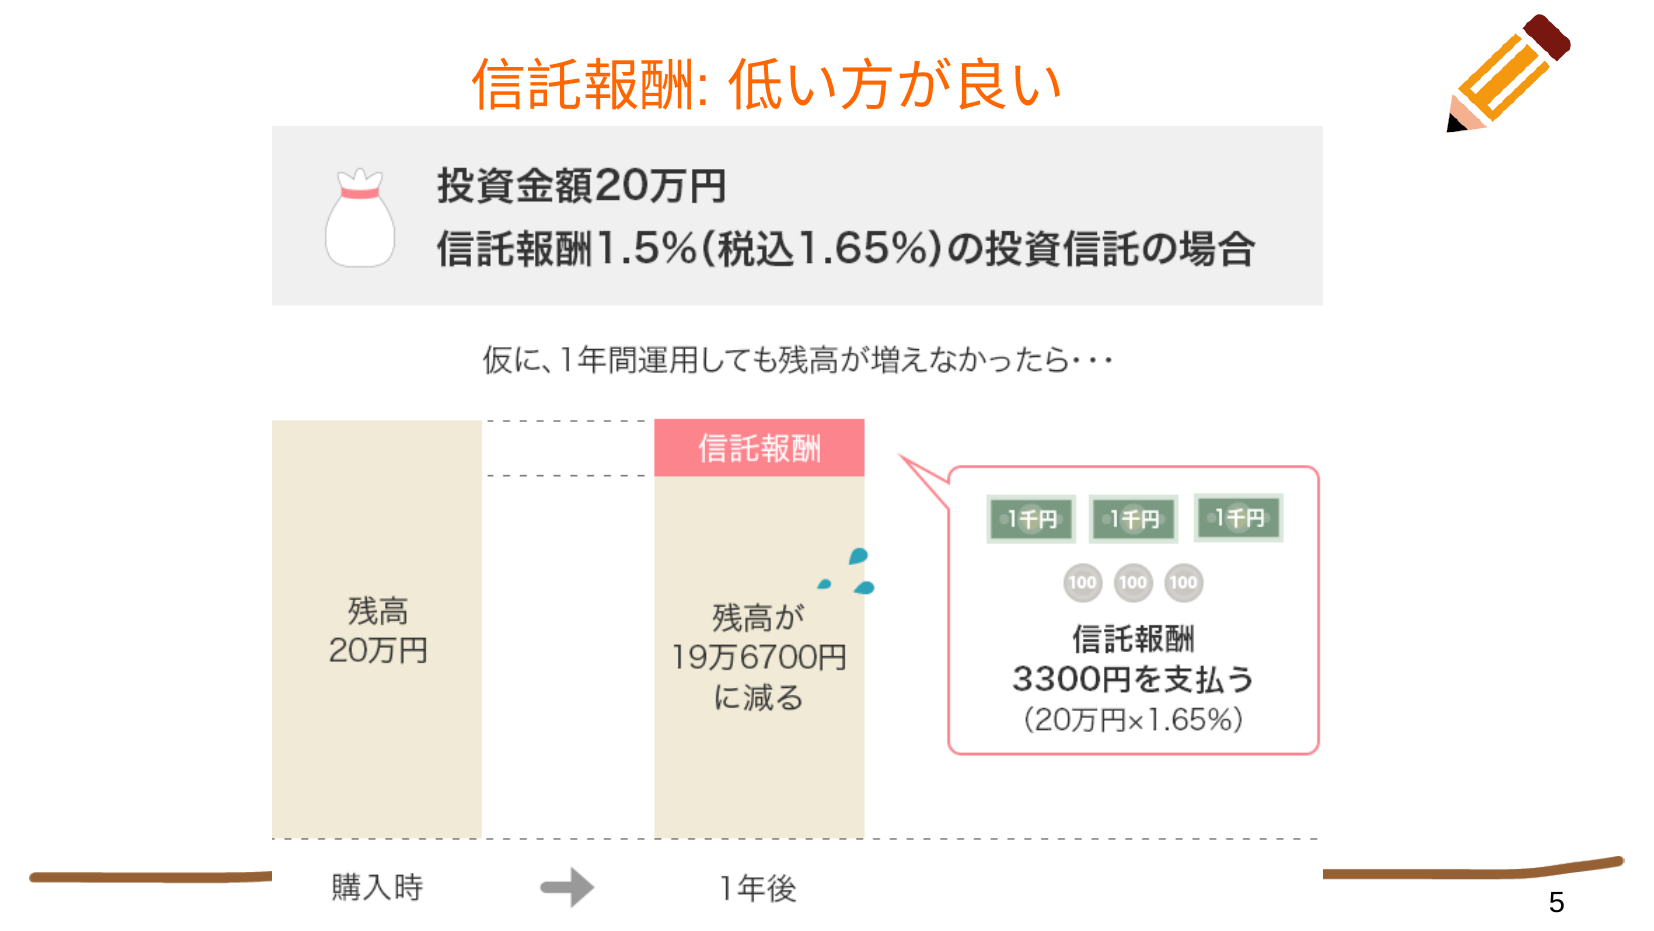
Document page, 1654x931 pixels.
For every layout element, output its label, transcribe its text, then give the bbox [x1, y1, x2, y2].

title 信託報酬: 低い方が良い [88, 29, 1447, 133]
picture [29, 126, 1625, 924]
picture [1446, 14, 1571, 133]
